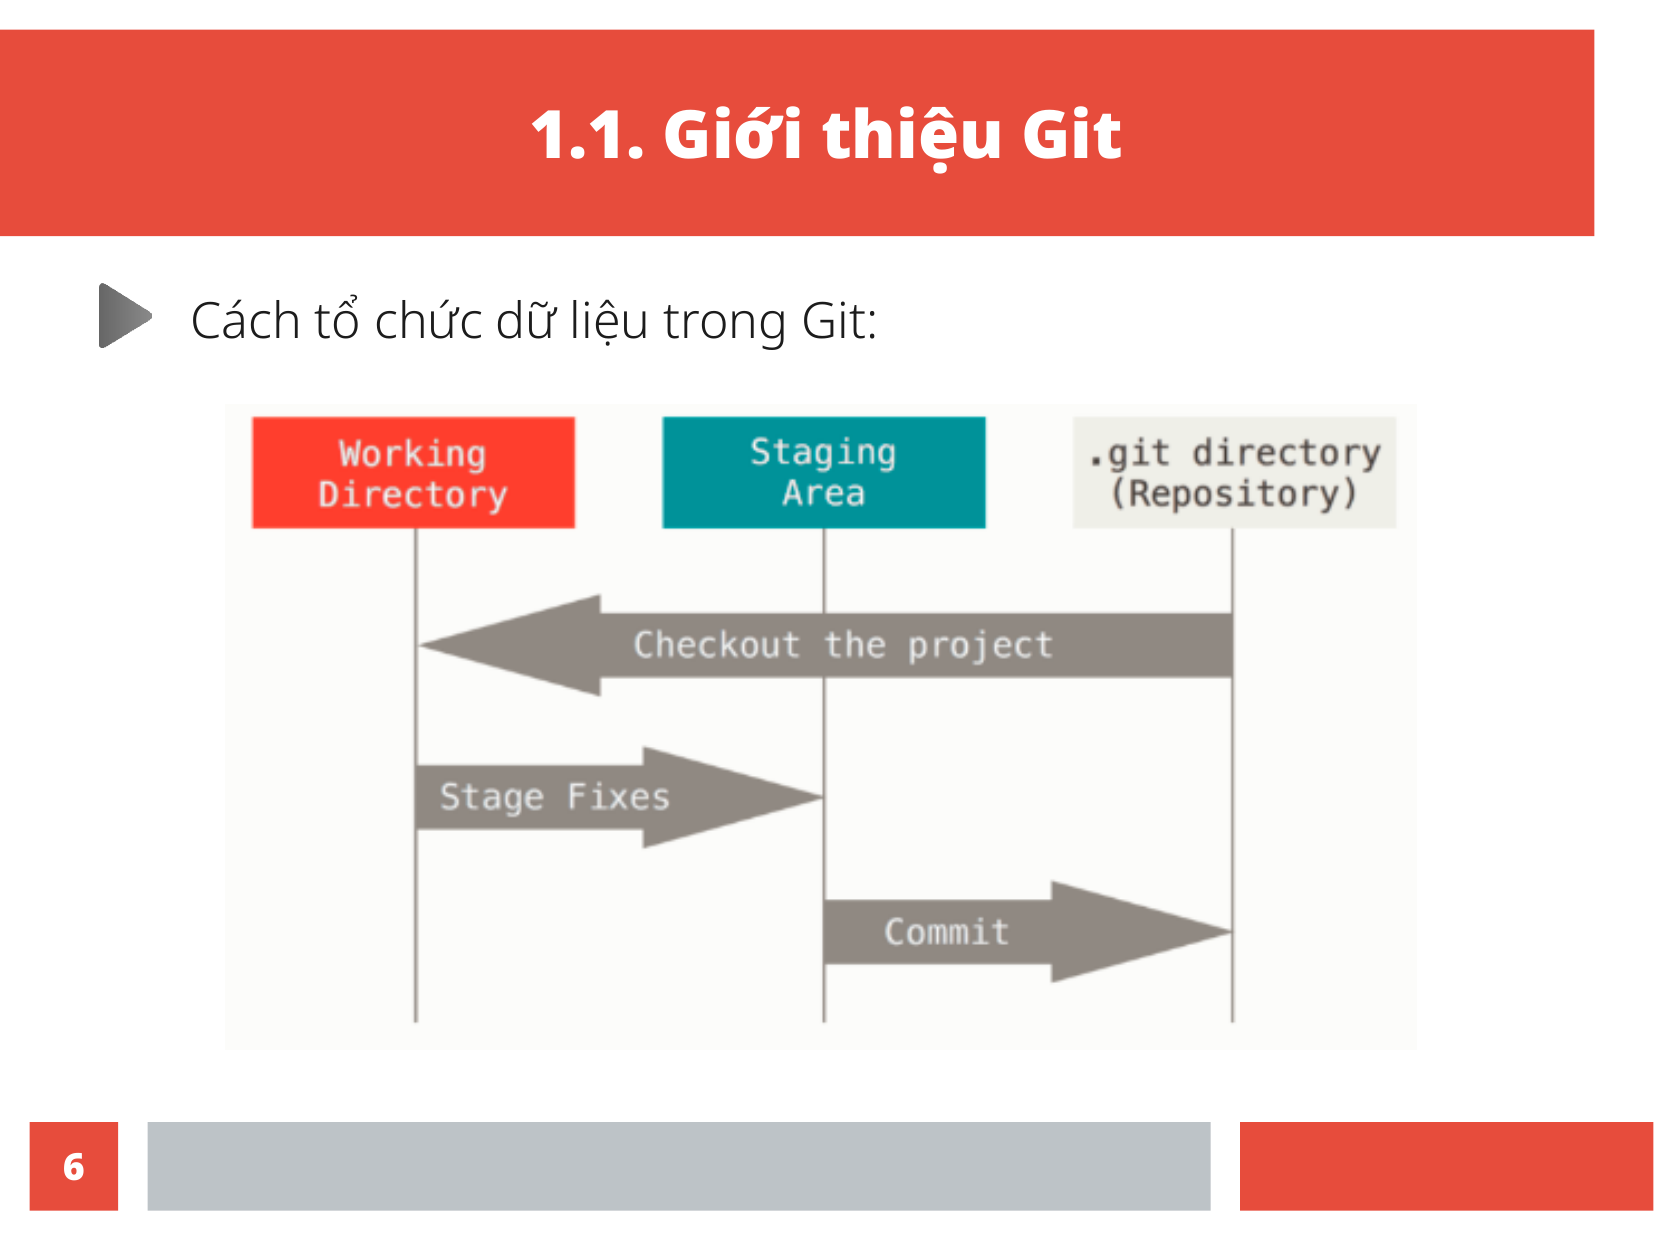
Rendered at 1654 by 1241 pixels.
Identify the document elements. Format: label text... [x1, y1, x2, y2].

title 1.1. Giới thiệu Git [59, 59, 1595, 207]
list Cách tổ chức dữ liệu trong Git: ​ [95, 285, 1611, 466]
picture [225, 404, 1417, 1051]
picture [95, 280, 156, 352]
